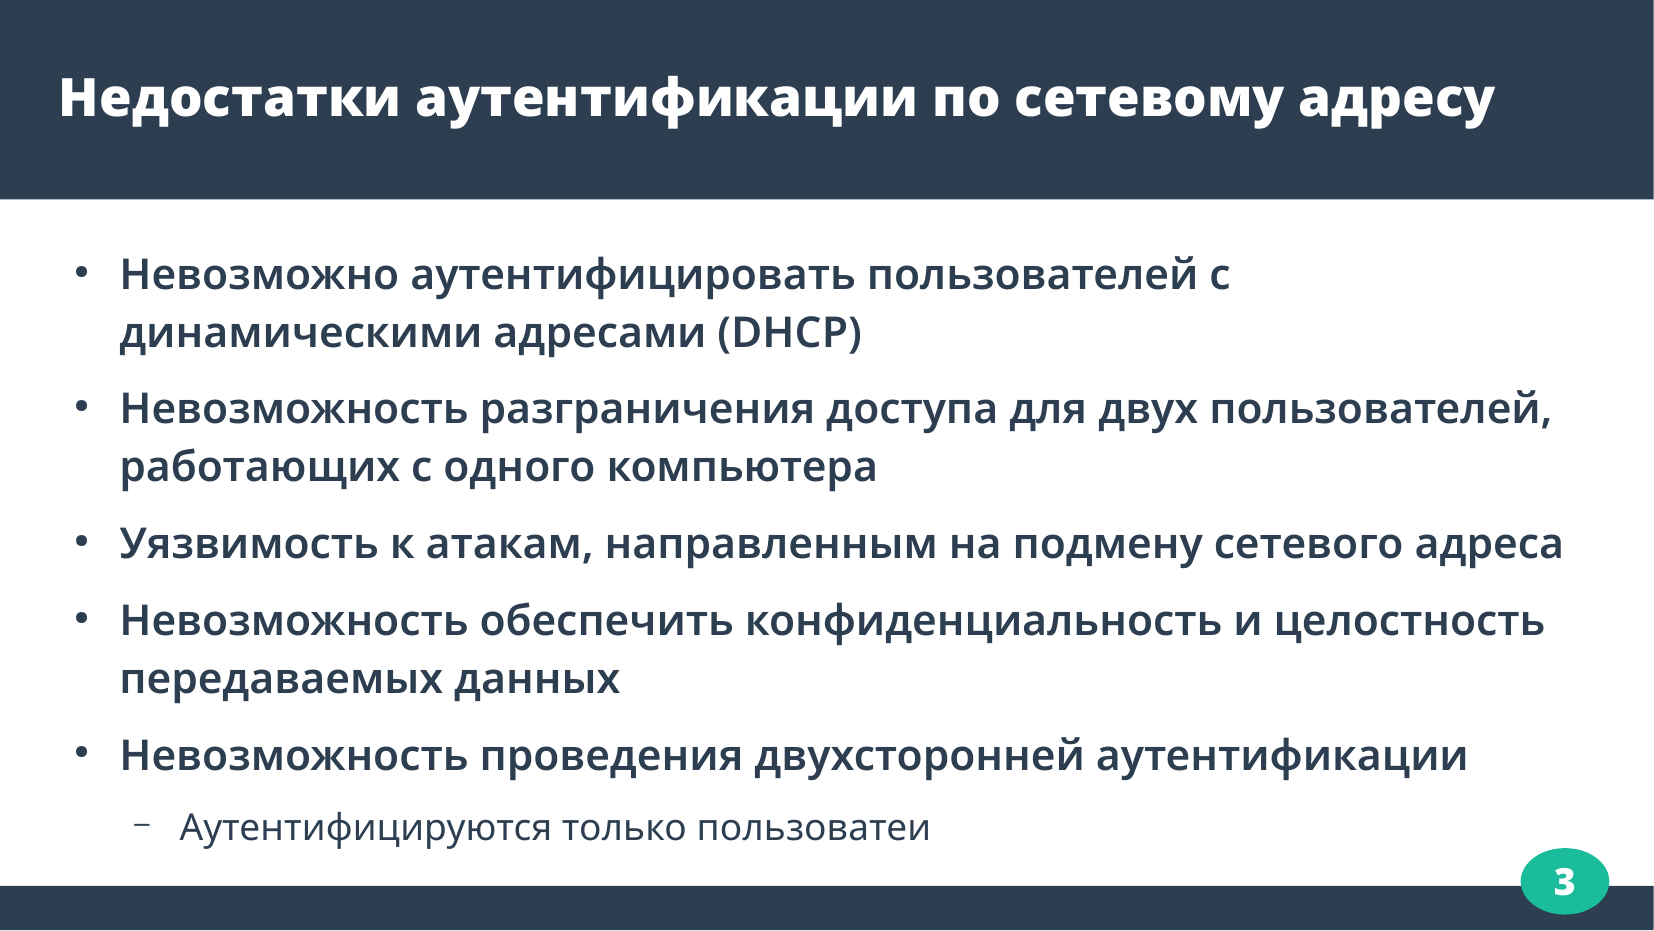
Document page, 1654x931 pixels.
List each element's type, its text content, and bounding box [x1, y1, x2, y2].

title Недостатки аутентификации по сетевому адресу [59, 37, 1595, 155]
list Невозможно аутентифицировать пользователей с динамическими адресами (DHCP) Невозможность разграничения доступа для двух пользователей, работающих с одного компьютера Уязвимость к атакам, направленным на подмену сетевого адреса Невозможность обеспечить конфиденциальность и целостность передаваемых данных Невозможность проведения двухсторонней аутентификации Аутентифицируются только пользоватеи [59, 243, 1595, 864]
